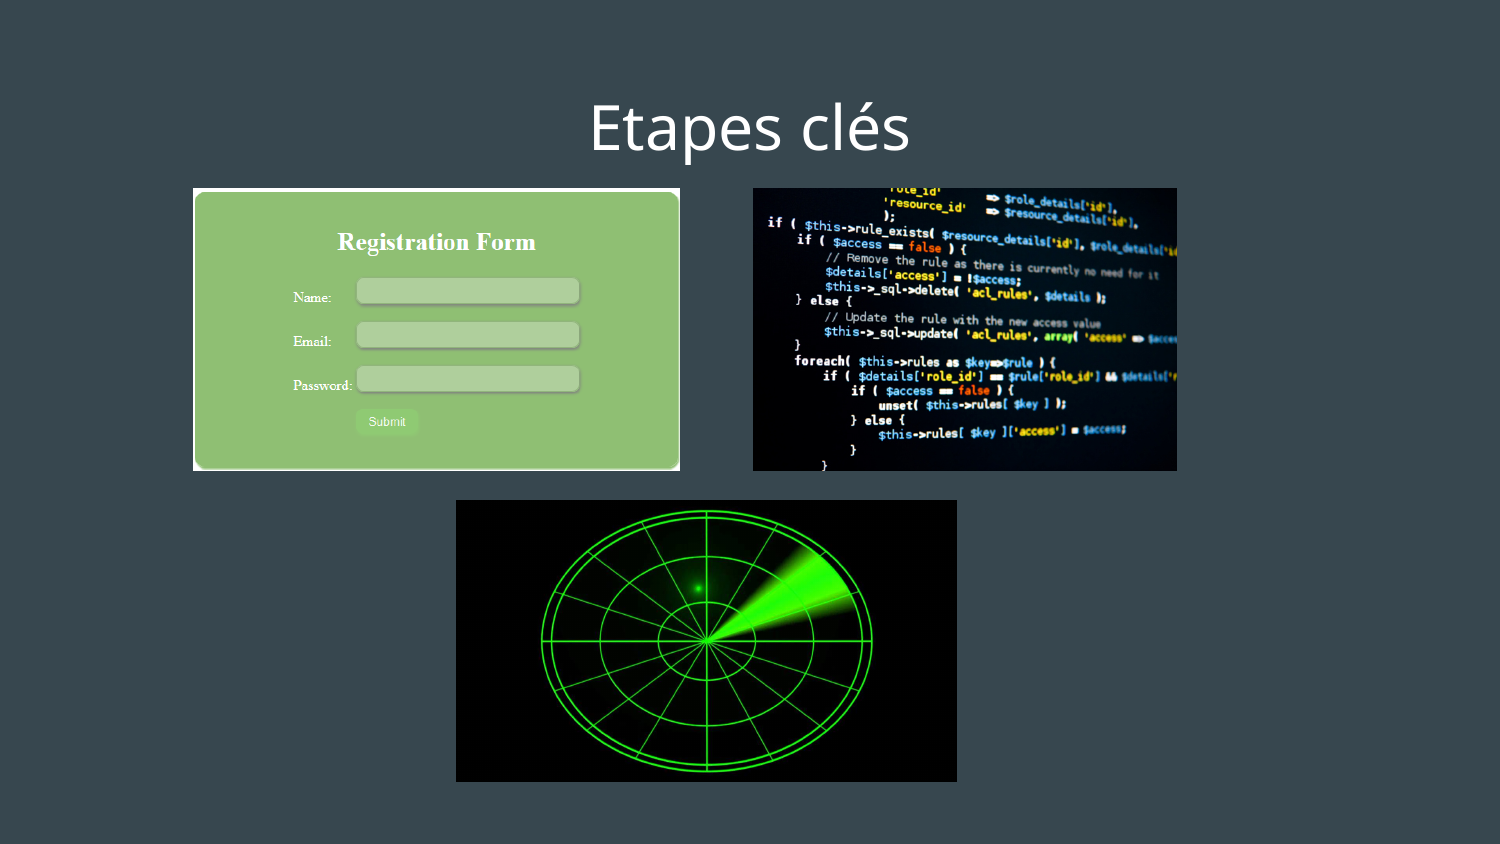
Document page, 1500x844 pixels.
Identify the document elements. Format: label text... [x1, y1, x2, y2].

picture [193, 188, 680, 471]
title Etapes clés [51, 72, 1449, 167]
picture [753, 188, 1177, 471]
picture [456, 500, 957, 782]
